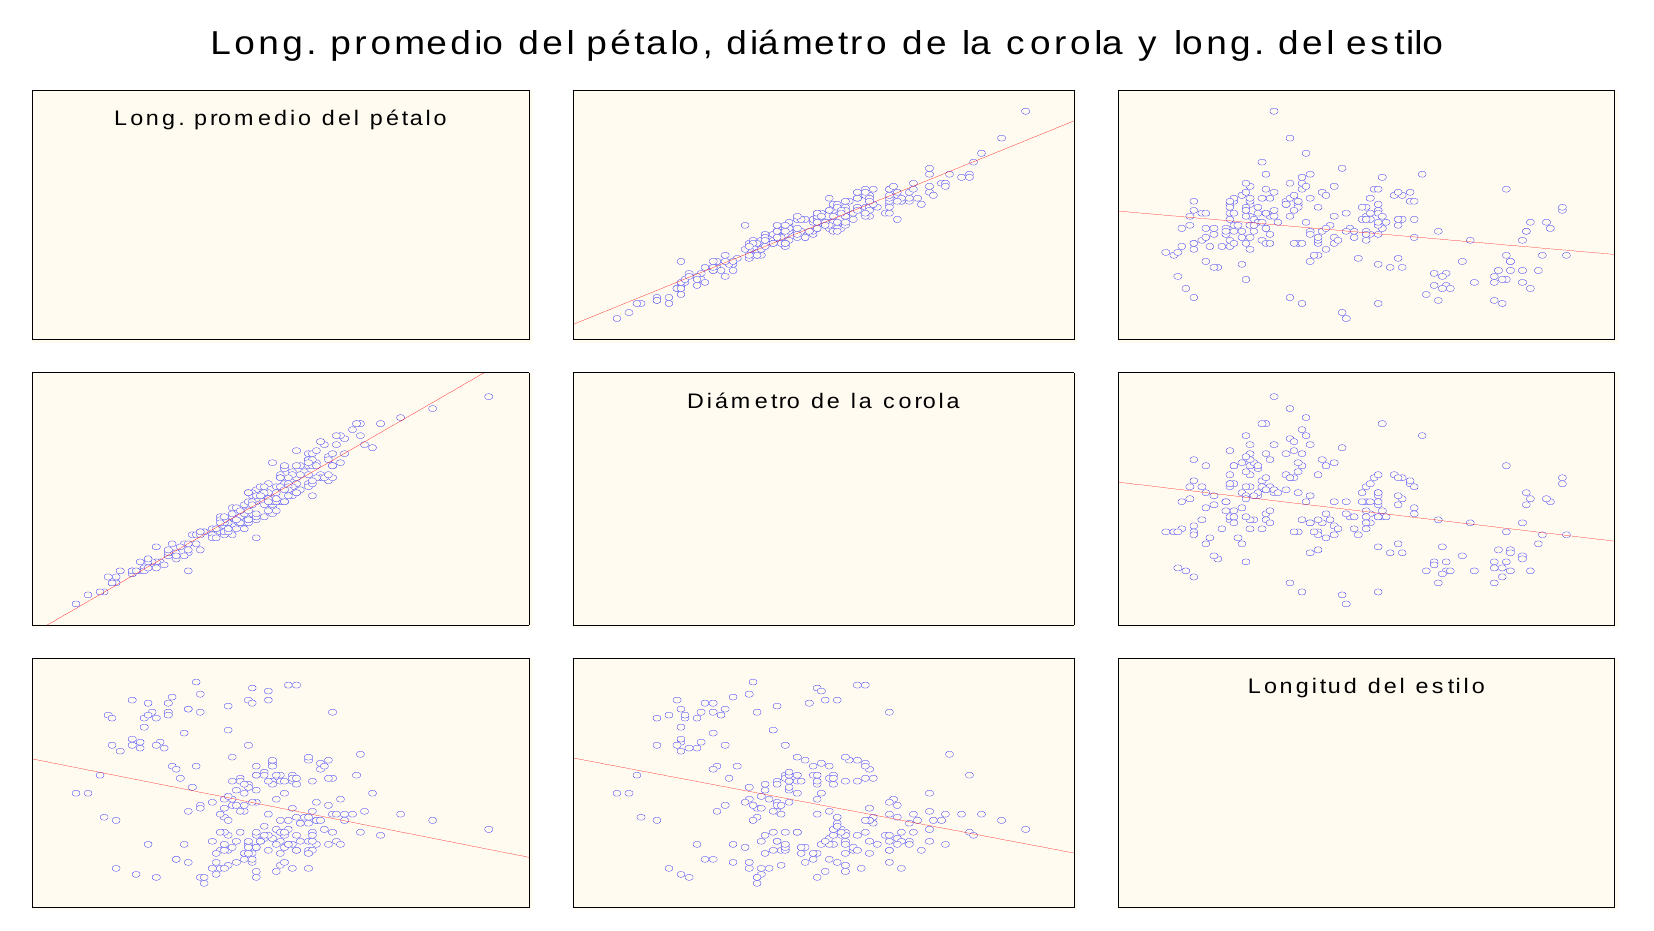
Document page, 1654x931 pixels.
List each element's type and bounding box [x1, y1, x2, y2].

chart [0, 0, 1654, 931]
